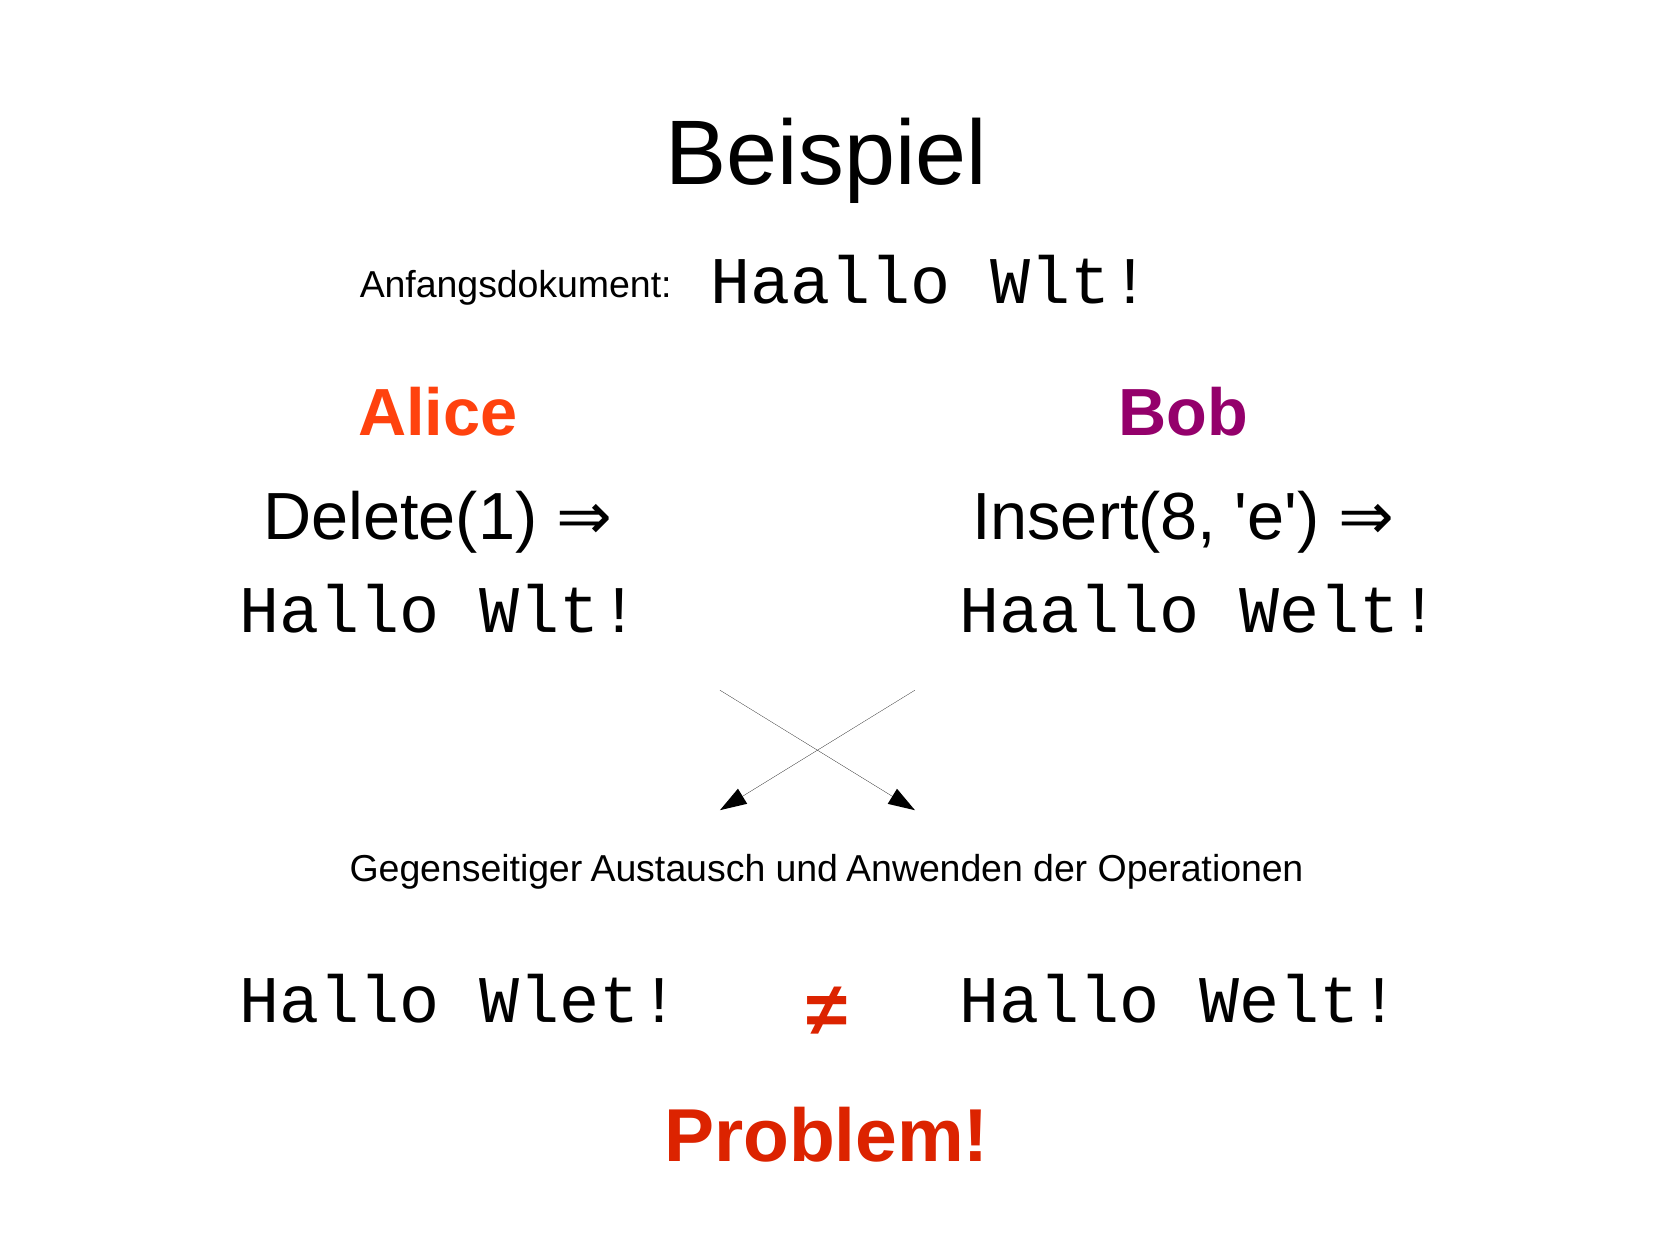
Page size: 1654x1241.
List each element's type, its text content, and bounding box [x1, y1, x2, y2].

list Bob Insert(8, 'e') ⇒ [828, 375, 1539, 1010]
text_box Anfangsdokument: [345, 255, 687, 313]
text_box ≠ [791, 960, 863, 1059]
text_box Haallo Welt! [945, 570, 1455, 691]
text_box Problem! [649, 1086, 1005, 1186]
list Alice Delete(1) ⇒ [82, 375, 793, 1010]
title Beispiel [82, 49, 1571, 257]
text_box Hallo Wlt! [225, 570, 655, 661]
text_box Gegenseitiger Austausch und Anwenden der Operationen [334, 840, 1319, 898]
text_box Hallo Welt! [945, 960, 1415, 1081]
text_box Hallo Wlet! [225, 960, 695, 1051]
text_box Haallo Wlt! [695, 240, 1166, 331]
